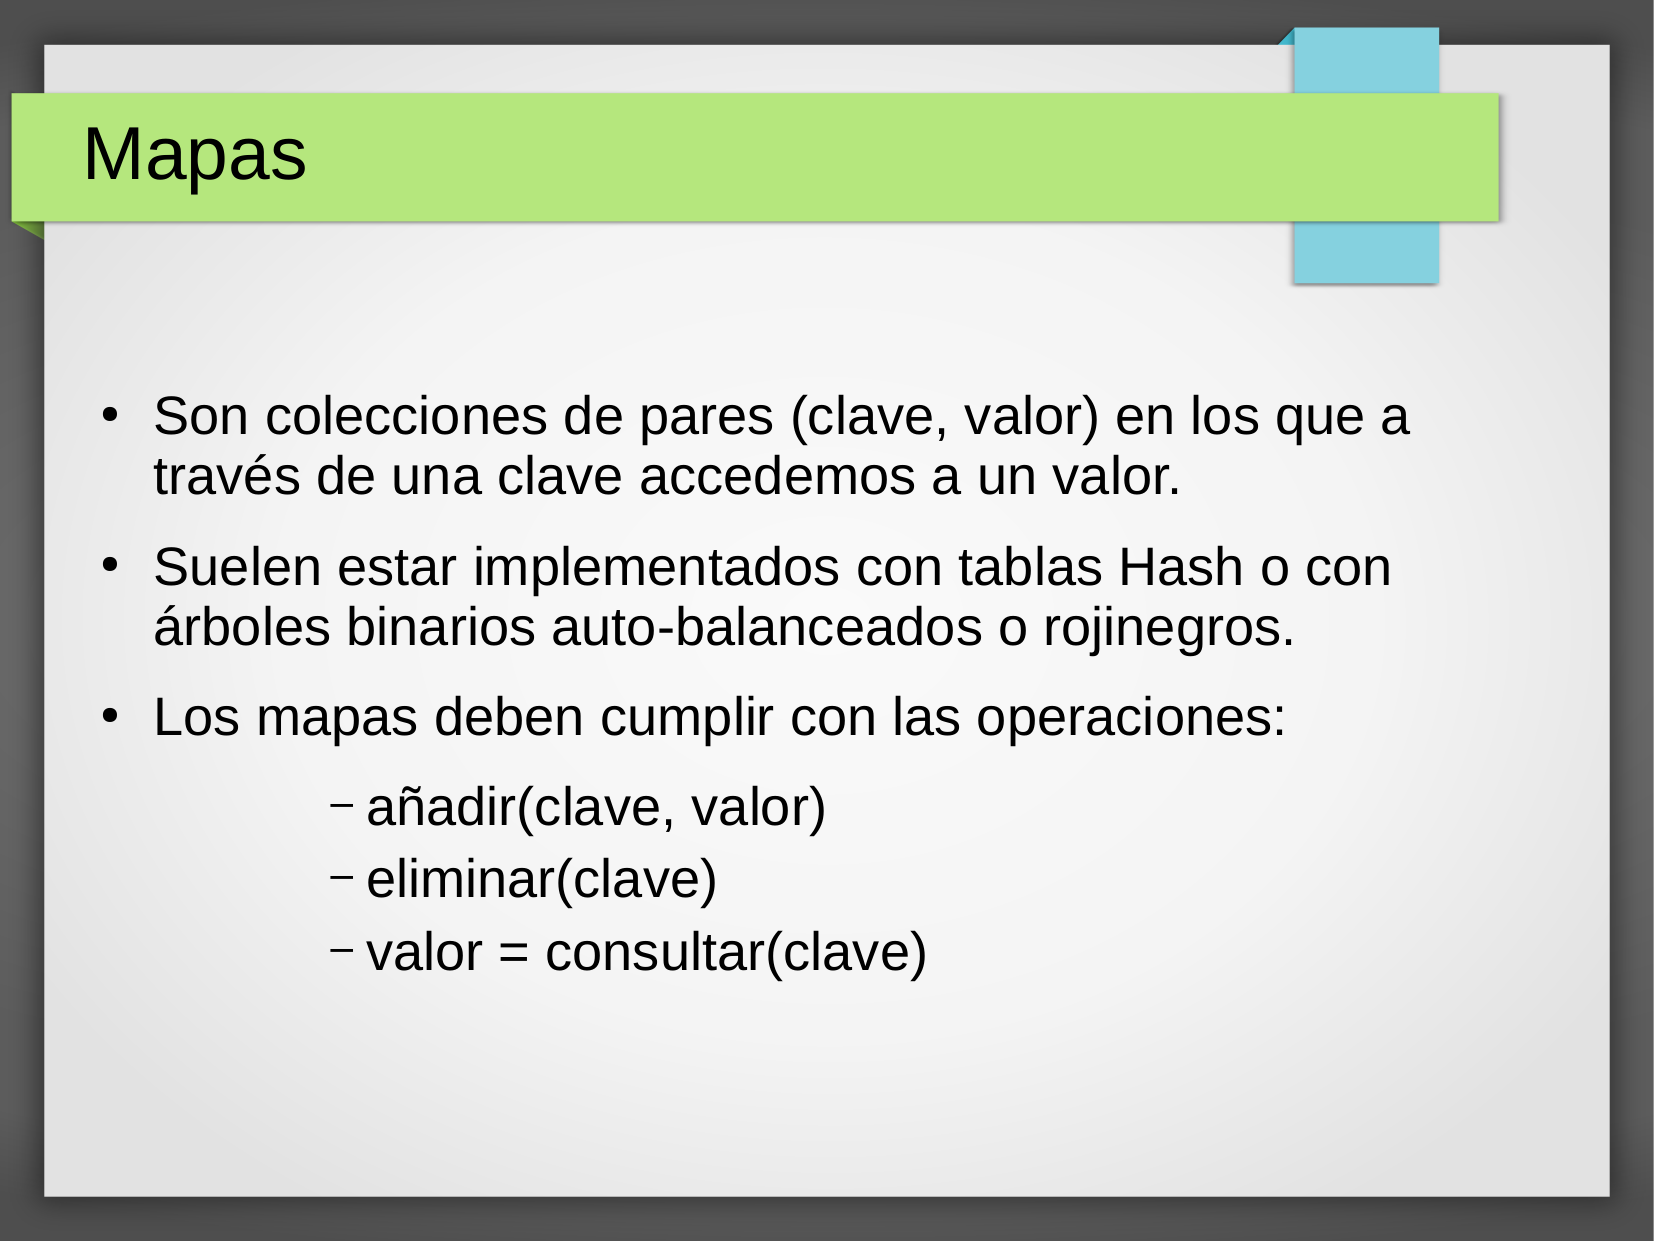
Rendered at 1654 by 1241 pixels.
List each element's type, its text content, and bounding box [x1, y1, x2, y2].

picture [0, 0, 1654, 1241]
title Mapas [82, 94, 1264, 213]
list Son colecciones de pares (clave, valor) en los que a través de una clave accedemos a un valor. Suelen estar implementados con tablas Hash o con árboles binarios auto-balanceados o rojinegros. Los mapas deben cumplir con las operaciones: añadir(clave, valor) eliminar(clave) valor = consultar(clave) [82, 295, 1571, 1015]
